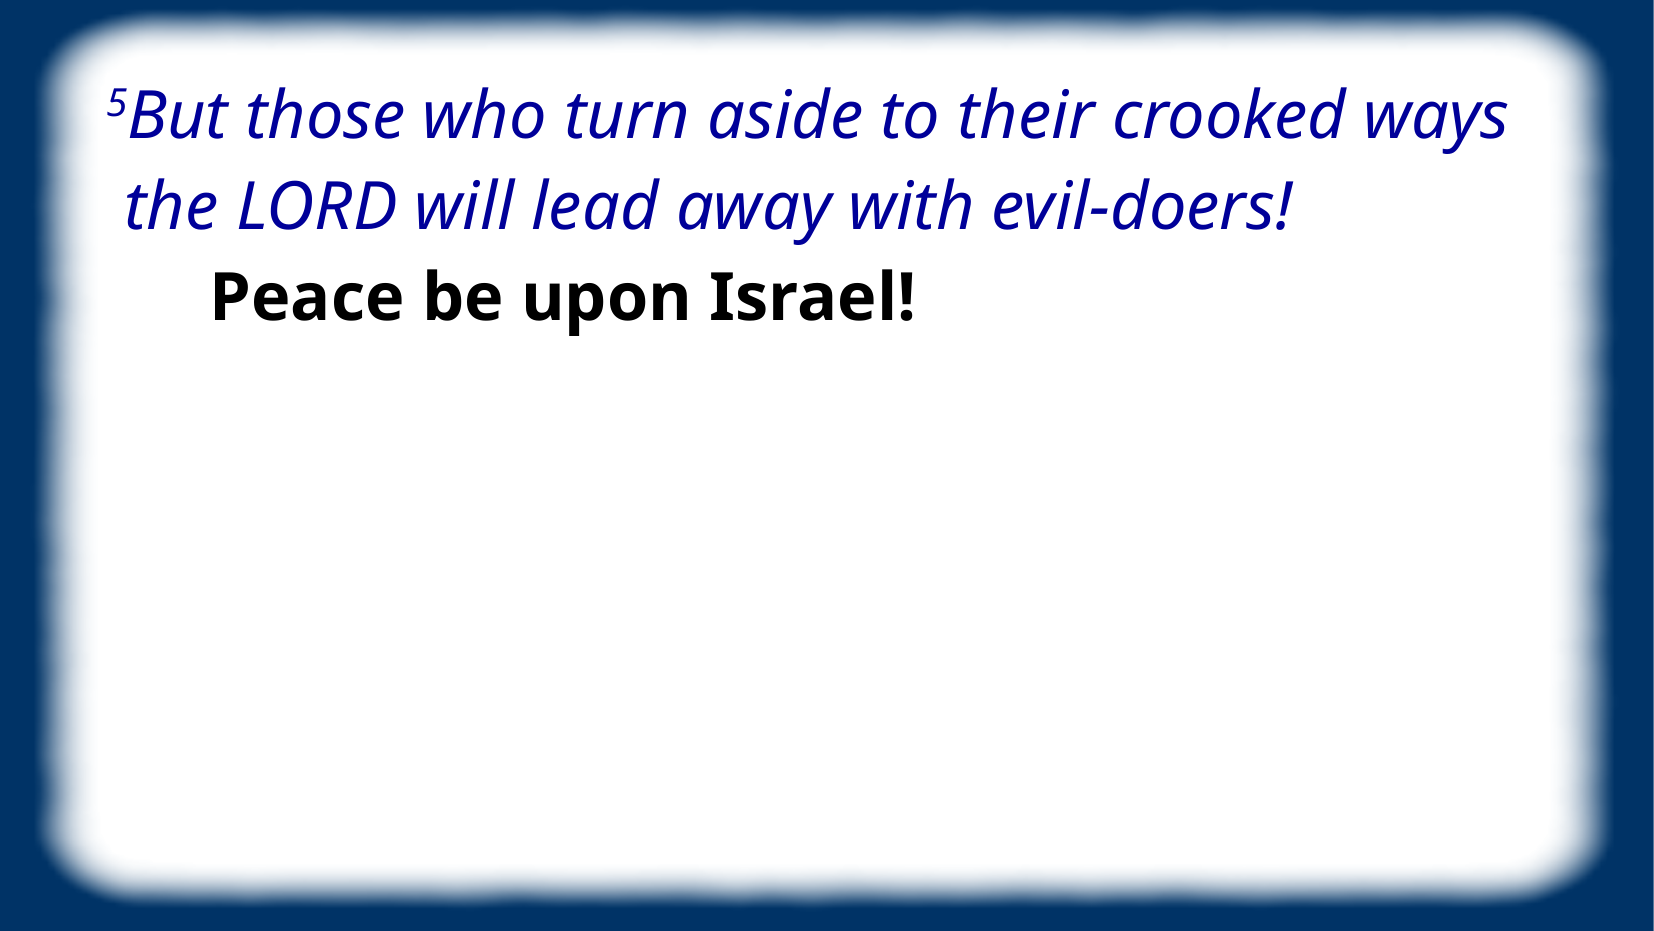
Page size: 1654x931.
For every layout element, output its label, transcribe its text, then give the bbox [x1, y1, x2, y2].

picture [0, 0, 1654, 931]
text_box 5But those who turn aside to their crooked ways the LORD will lead away with evil-doers! Peace be upon Israel! [91, 60, 1547, 361]
